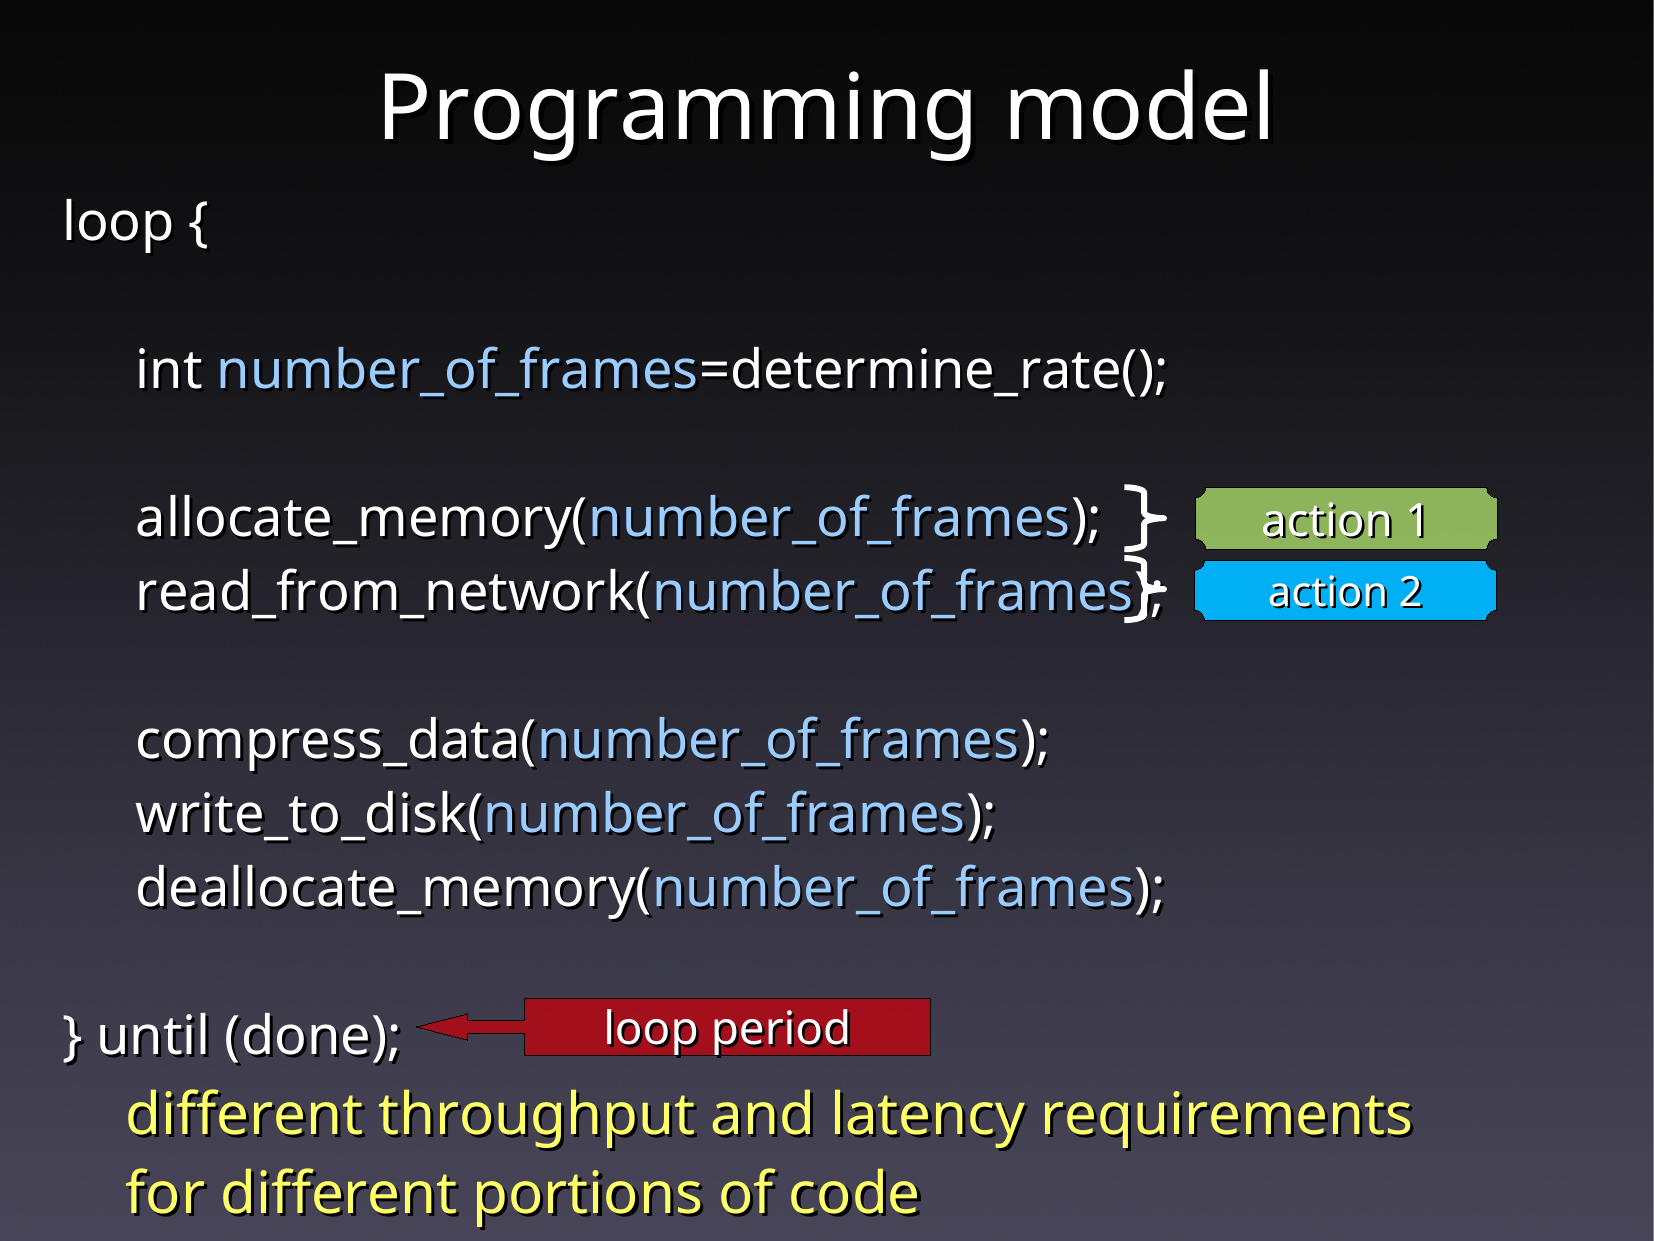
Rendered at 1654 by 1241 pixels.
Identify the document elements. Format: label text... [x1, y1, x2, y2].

picture [0, 0, 1654, 1241]
text_box different throughput and latency requirements for different portions of code [125, 1071, 1515, 1231]
text_box loop { int number_of_frames=determine_rate(); allocate_memory(number_of_frames); read_from_network(number_of_frames); compress_data(number_of_frames); write_to_disk(number_of_frames); deallocate_memory(number_of_frames); } until (done); [62, 182, 1427, 1056]
text_box action 1 [1195, 487, 1498, 550]
text_box action 2 [1194, 560, 1497, 621]
title Programming model [120, 0, 1533, 208]
text_box loop period [416, 998, 931, 1056]
